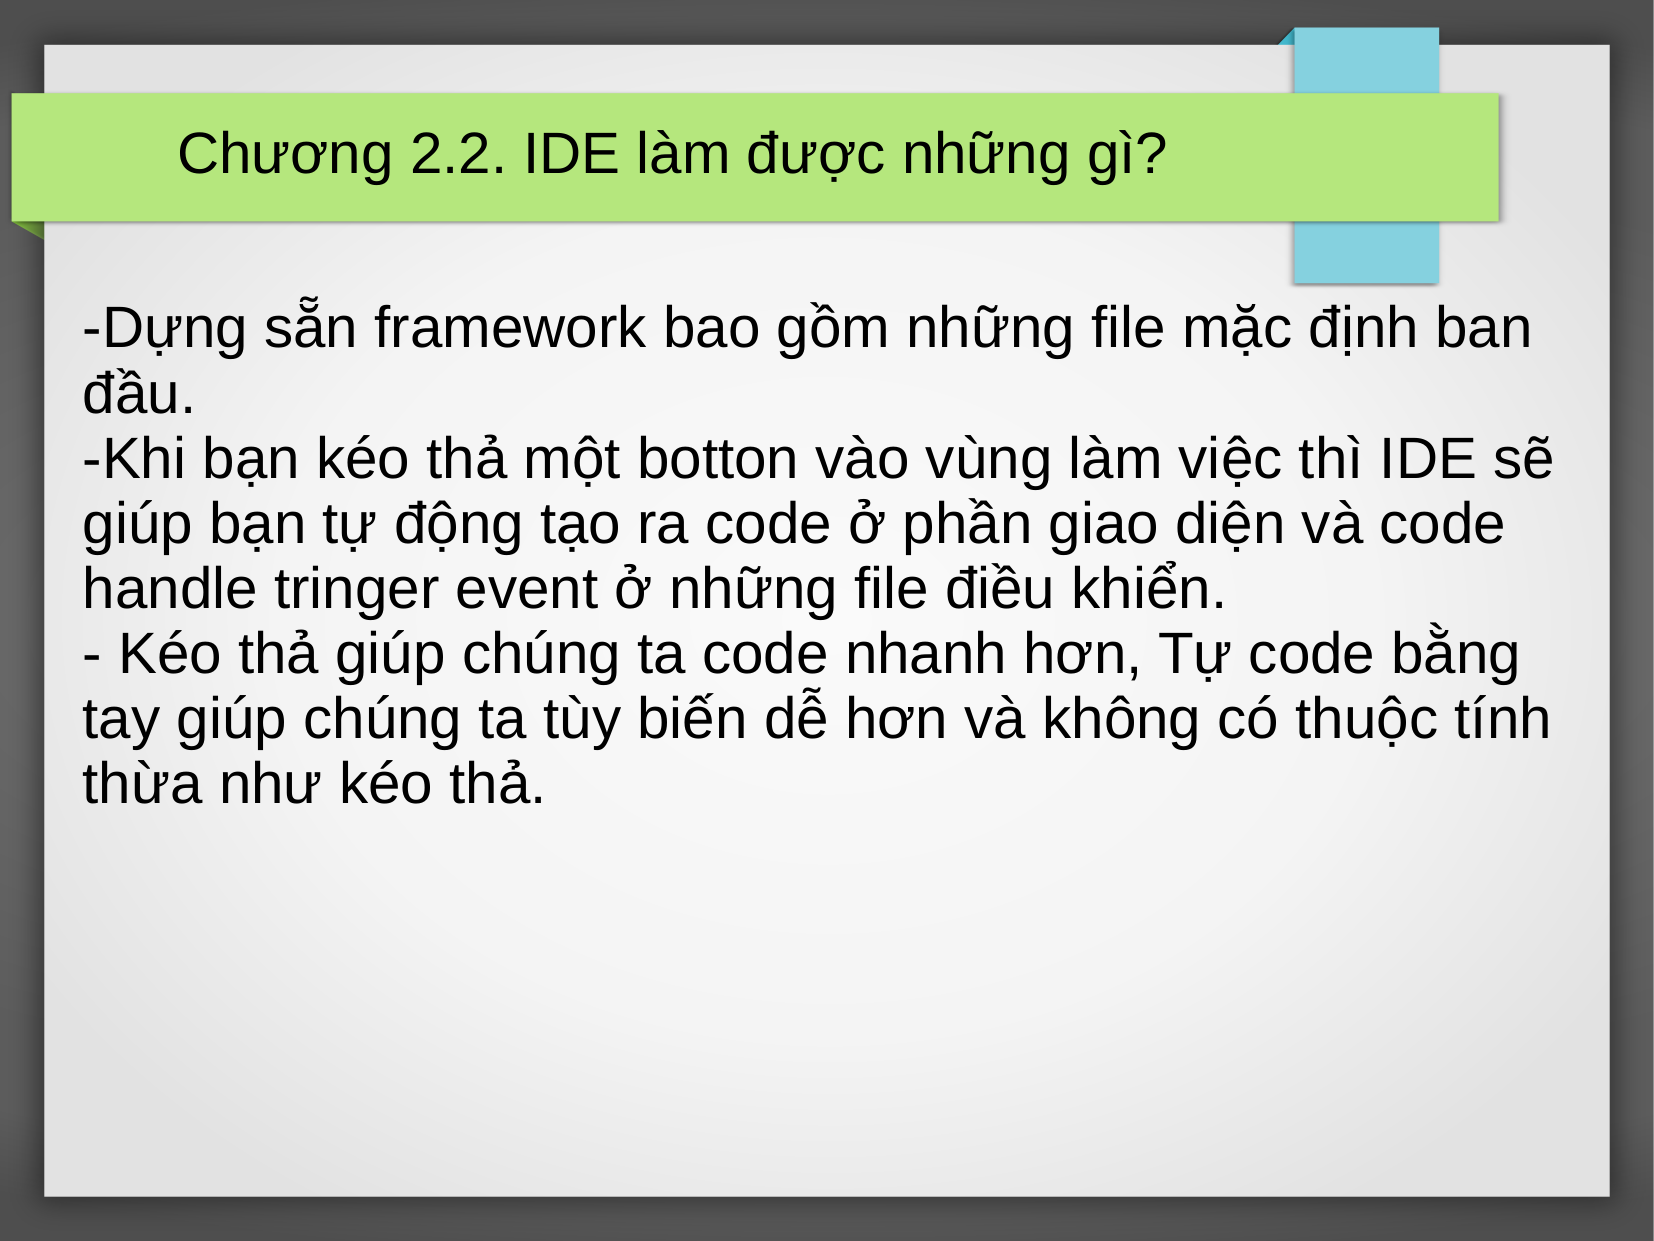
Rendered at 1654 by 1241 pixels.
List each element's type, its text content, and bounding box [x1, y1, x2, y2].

title Chương 2.2. IDE làm được những gì? [82, 94, 1264, 213]
picture [0, 0, 1654, 1241]
subtitle -Dựng sẵn framework bao gồm những file mặc định ban đầu. -Khi bạn kéo thả một botton vào vùng làm việc thì IDE sẽ giúp bạn tự động tạo ra code ở phần giao diện và code handle tringer event ở những file điều khiển. - Kéo thả giúp chúng ta code nhanh hơn, Tự code bằng tay giúp chúng ta tùy biến dễ hơn và không có thuộc tính thừa như kéo thả. [82, 295, 1571, 1015]
